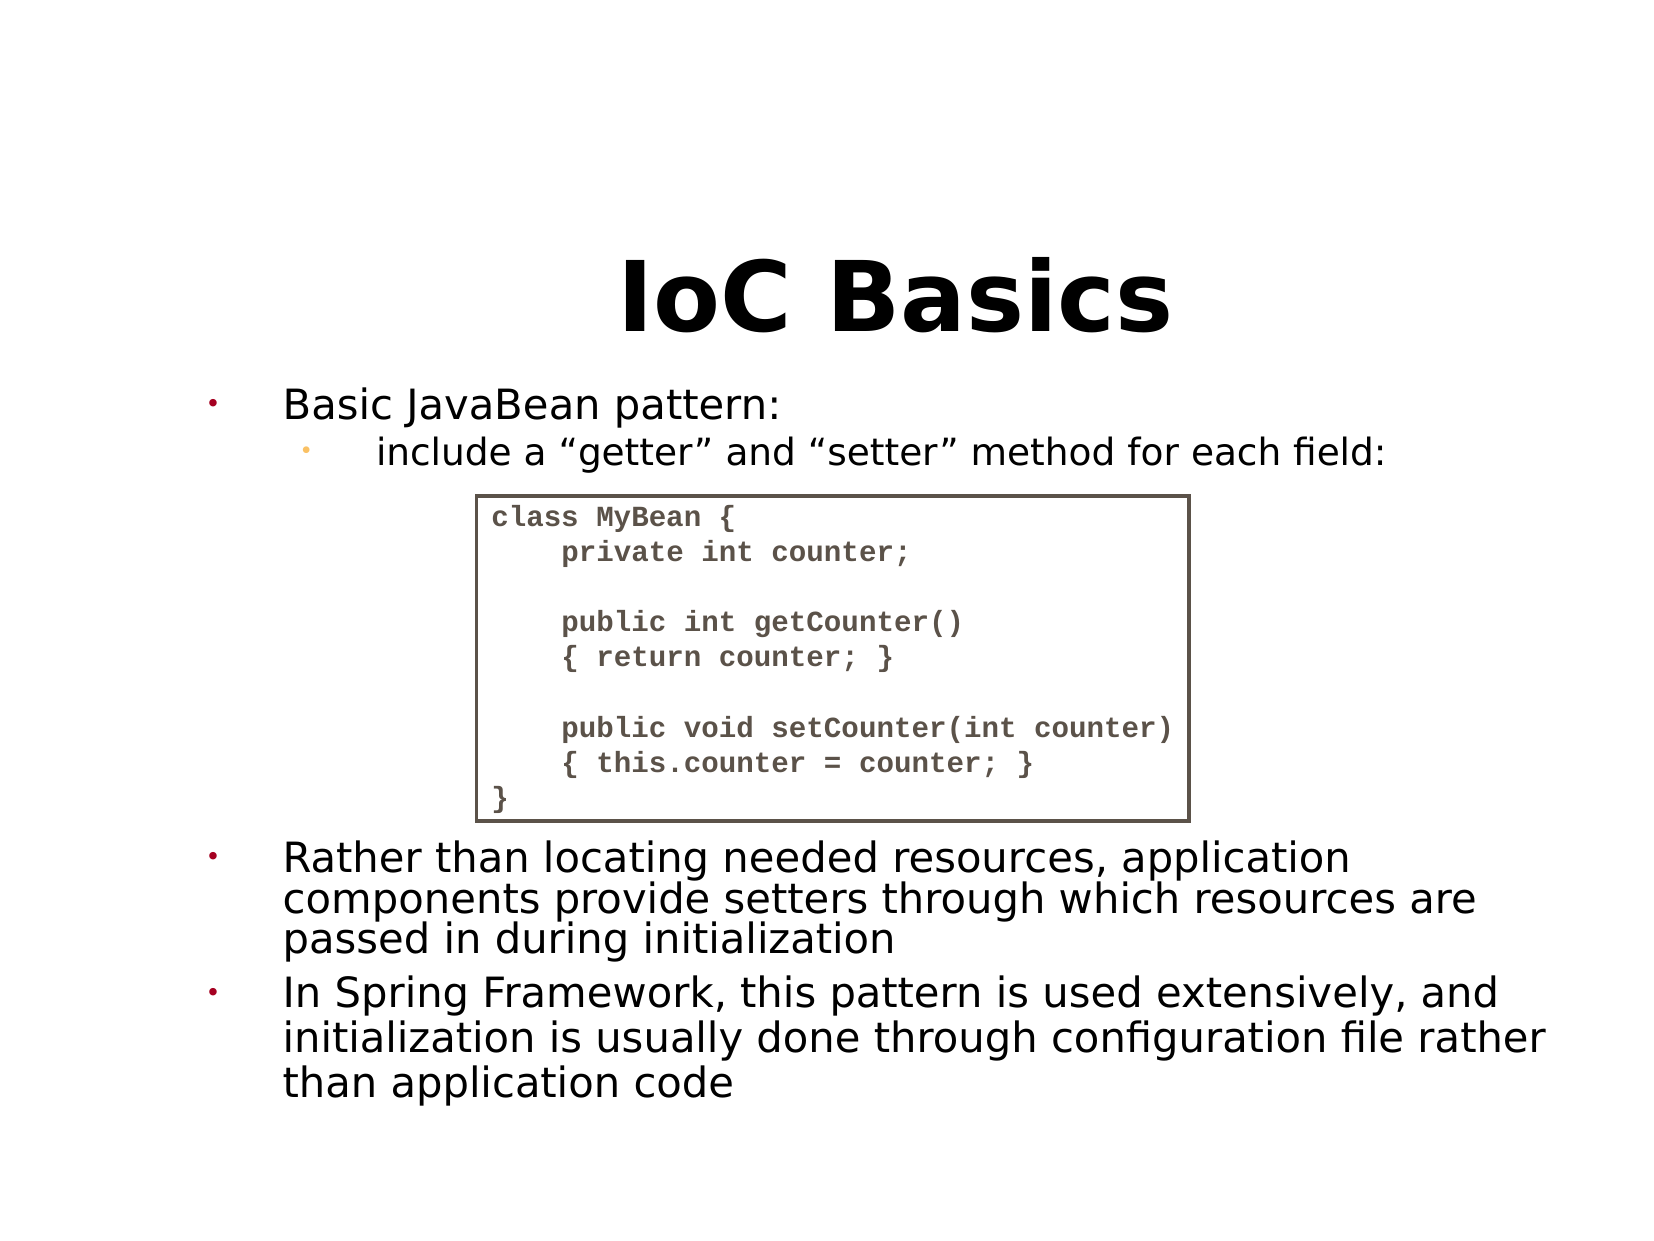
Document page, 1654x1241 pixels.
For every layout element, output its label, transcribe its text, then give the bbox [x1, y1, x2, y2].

title IoC Basics [192, 151, 1599, 359]
text_box class MyBean { private int counter; public int getCounter() { return counter; } public void setCounter(int counter) { this.counter = counter; } } [476, 496, 1189, 822]
list Basic JavaBean pattern: include a “getter” and “setter” method for each field: Rather than locating needed resources, application components provide setters through which resources are passed in during initialization In Spring Framework, this pattern is used extensively, and initialization is usually done through configuration file rather than application code [192, 379, 1599, 1199]
